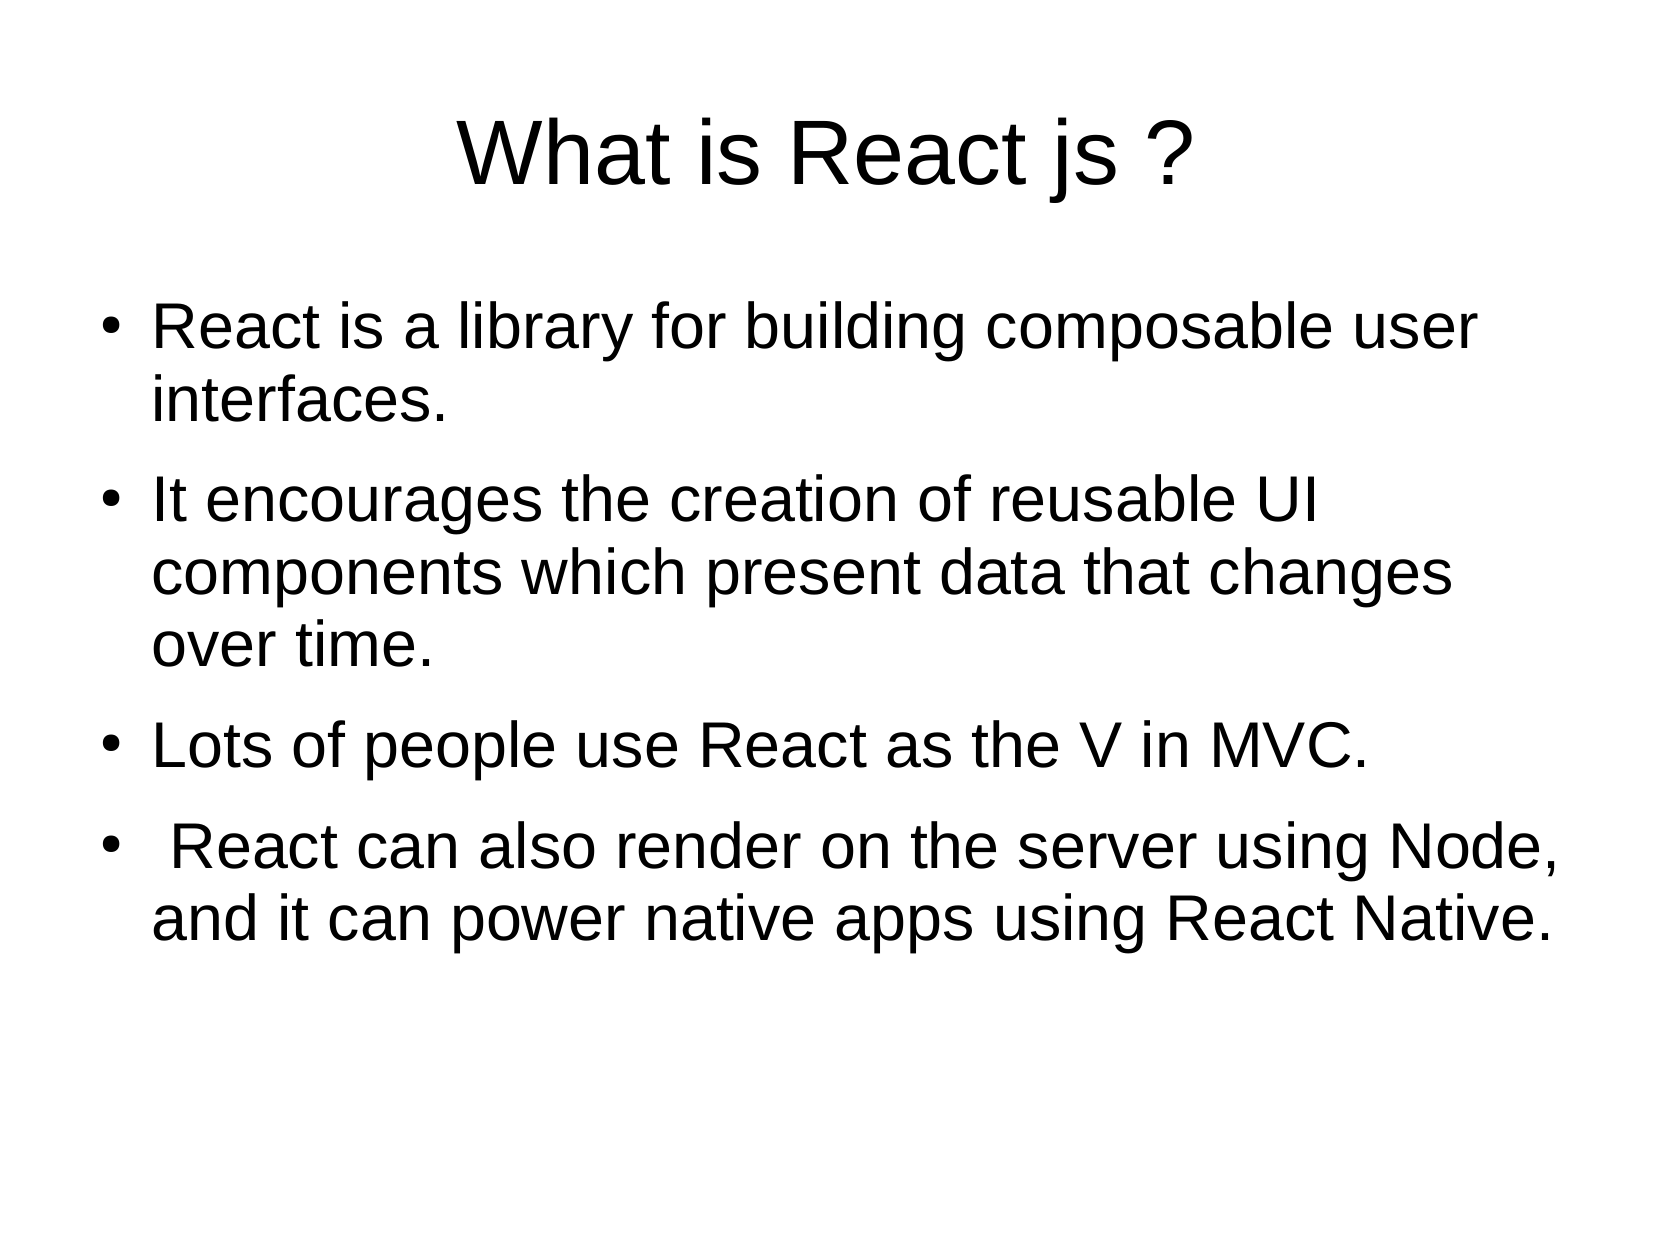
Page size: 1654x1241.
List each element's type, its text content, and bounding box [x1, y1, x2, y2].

list React is a library for building composable user interfaces. It encourages the creation of reusable UI components which present data that changes over time. Lots of people use React as the V in MVC. React can also render on the server using Node, and it can power native apps using React Native. [82, 290, 1571, 1010]
title What is React js ? [82, 49, 1571, 257]
